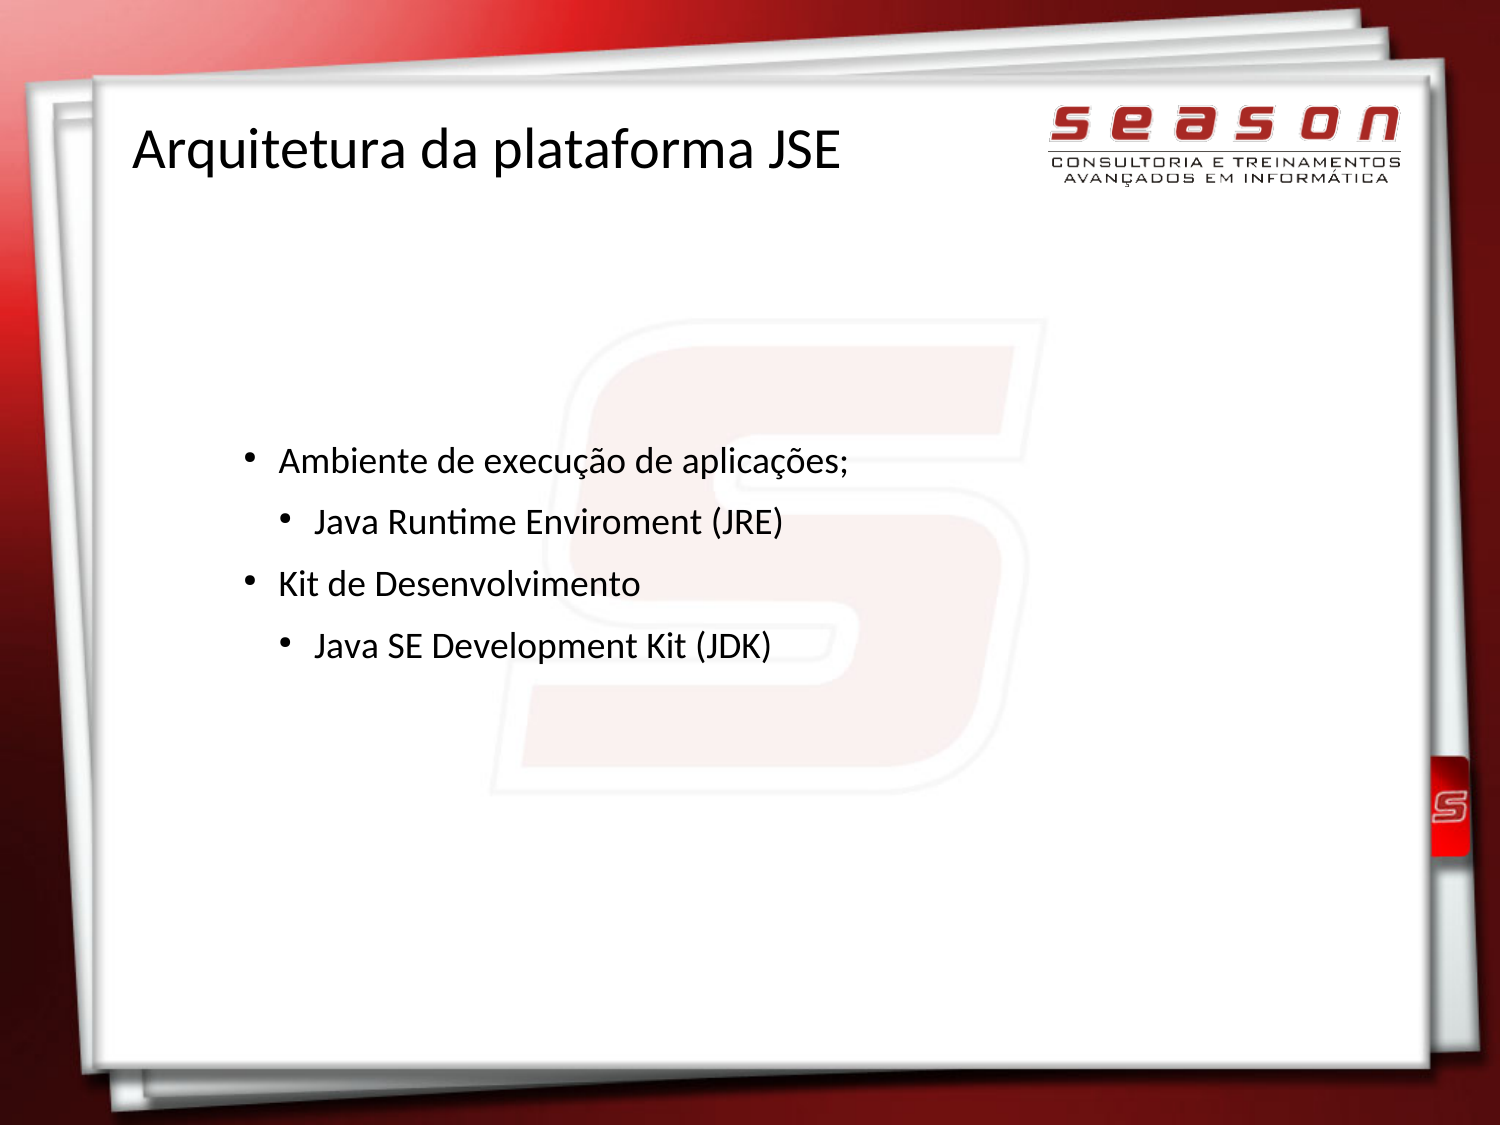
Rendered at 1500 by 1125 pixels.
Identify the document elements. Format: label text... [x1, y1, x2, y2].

text_box Ambiente de execução de aplicações; Java Runtime Enviroment (JRE) Kit de Desenvolvimento Java SE Development Kit (JDK) [207, 357, 1328, 745]
picture [0, 0, 1500, 1125]
title Arquitetura da plataforma JSE [118, 33, 1394, 257]
